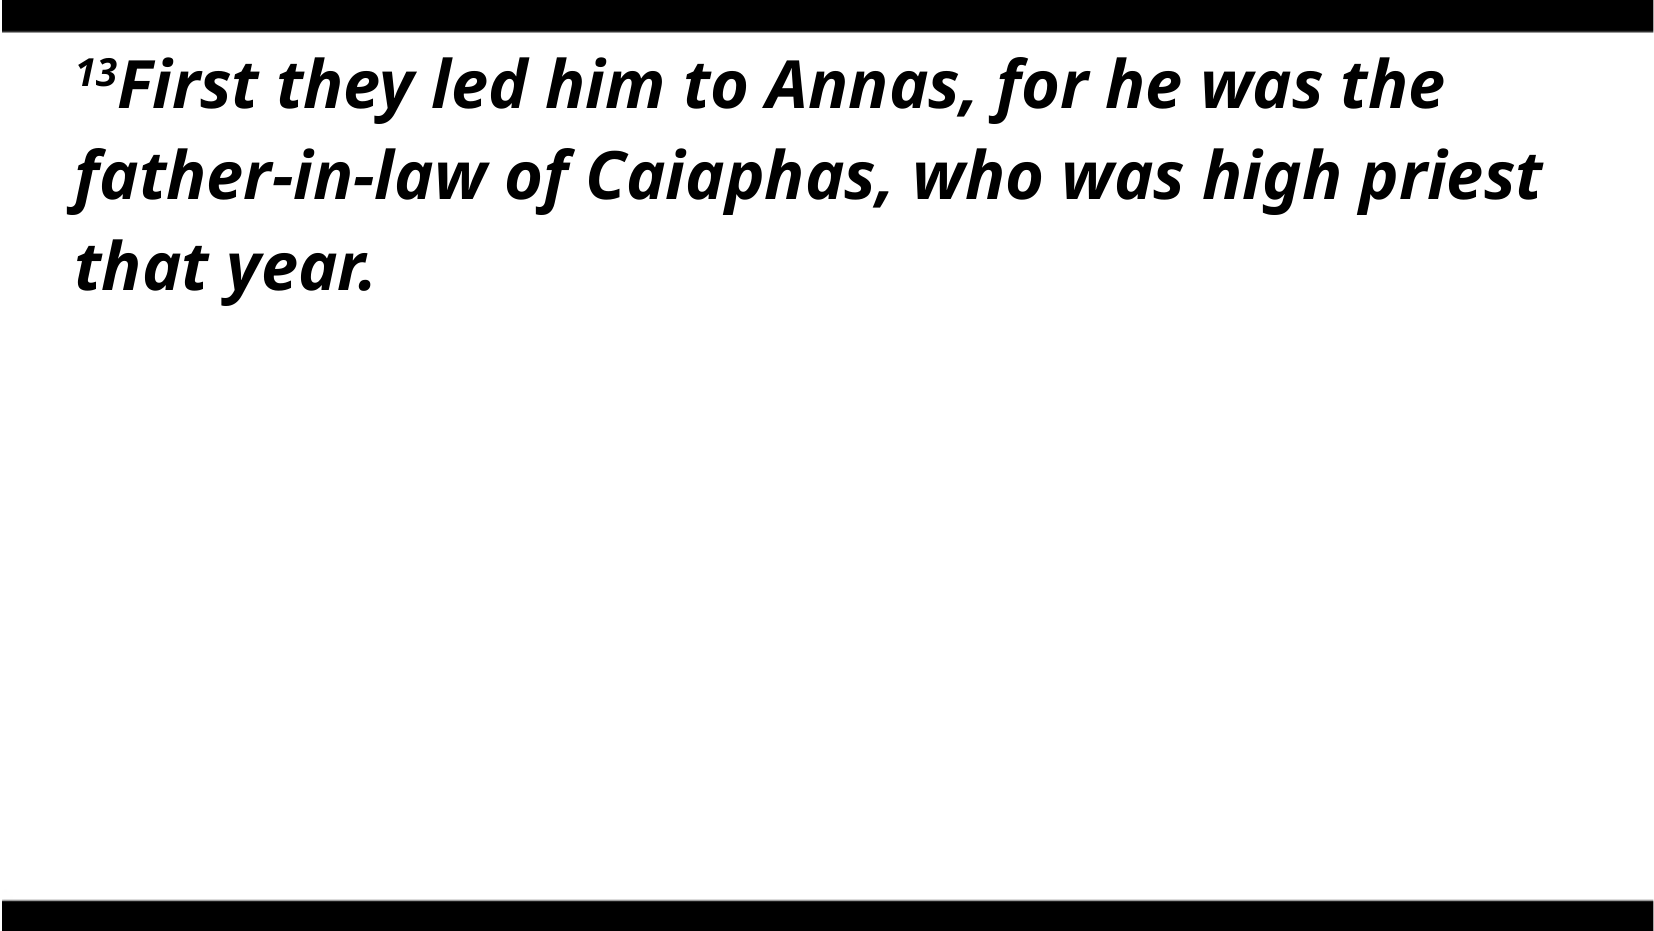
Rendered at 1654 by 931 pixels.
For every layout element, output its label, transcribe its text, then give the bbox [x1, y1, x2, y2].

text_box 13First they led him to Annas, for he was the father-in-law of Caiaphas, who was high priest that year. [60, 30, 1561, 312]
picture [2, 0, 1654, 931]
